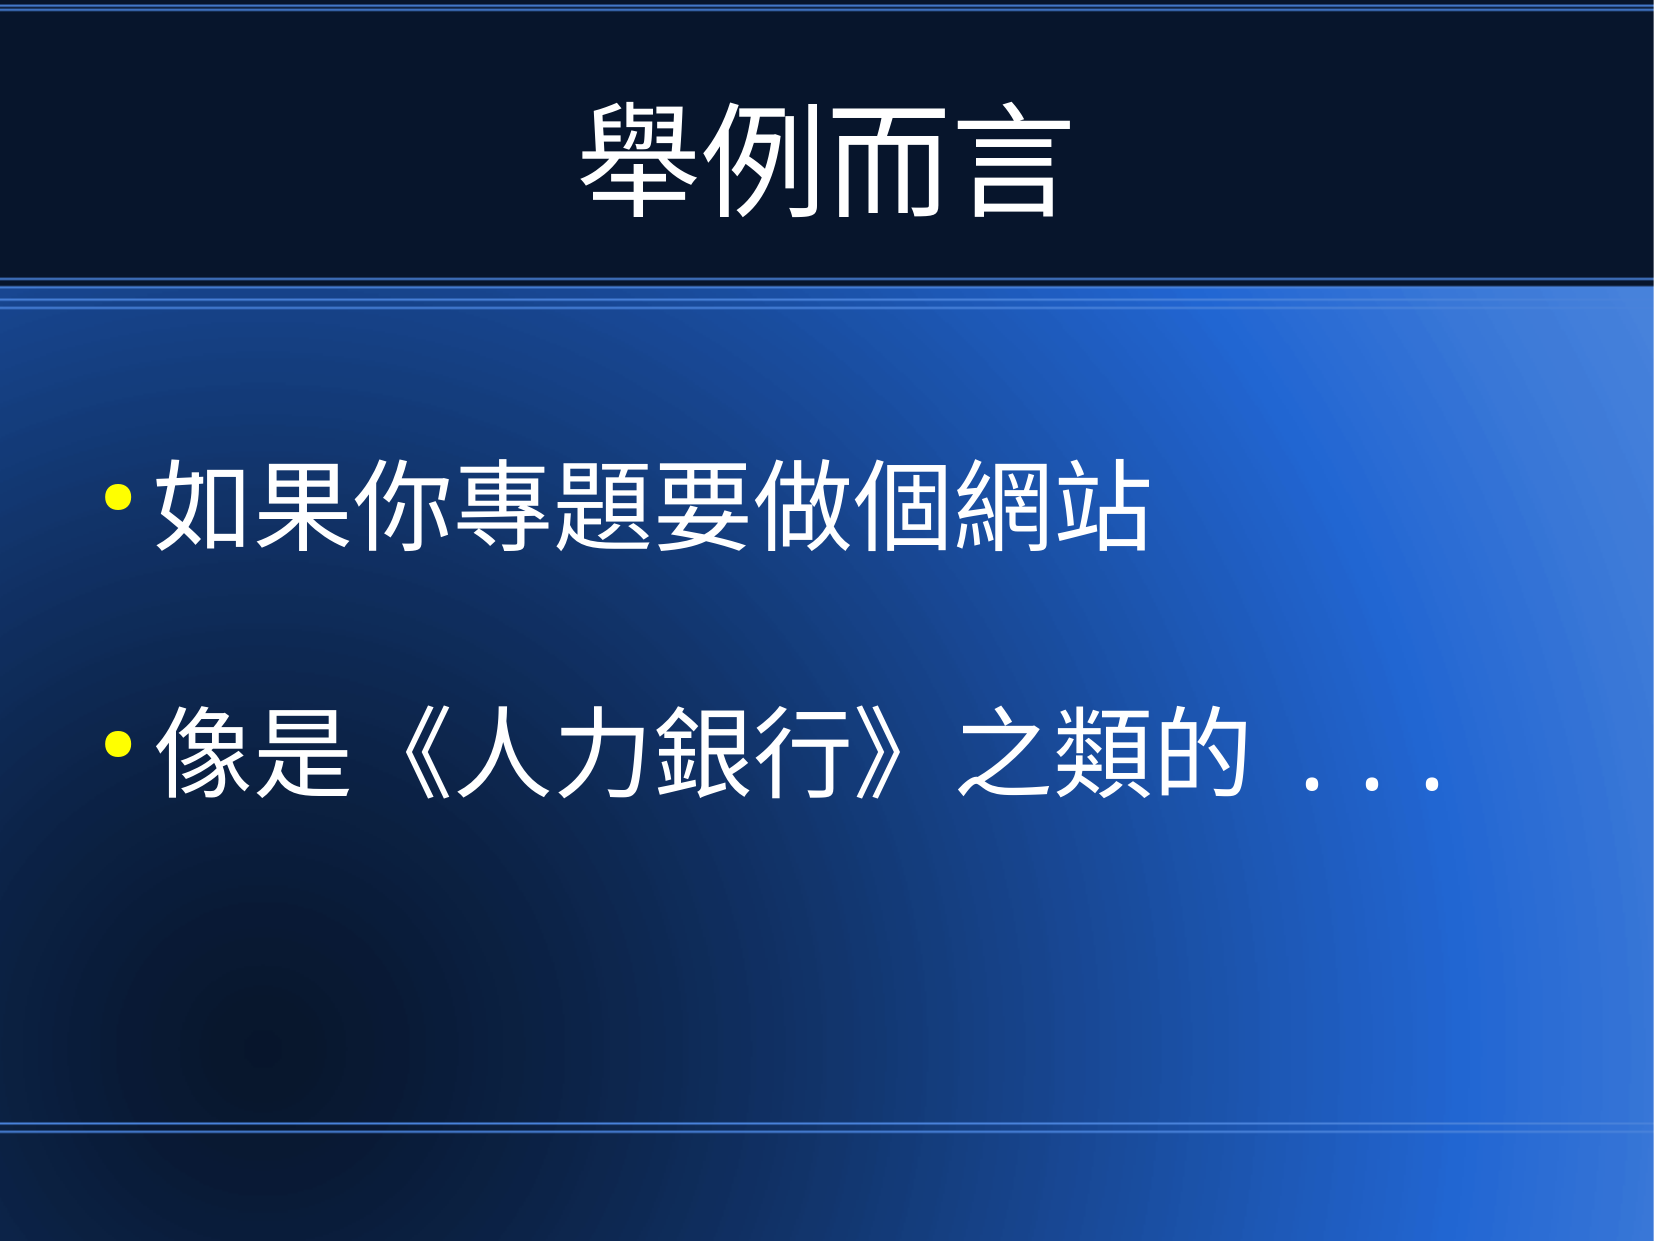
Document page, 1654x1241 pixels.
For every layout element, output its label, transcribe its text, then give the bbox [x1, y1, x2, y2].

list 如果你專題要做個網站 像是《人力銀行》之類的... [82, 355, 1571, 1241]
title 舉例而言 [82, 49, 1571, 257]
picture [0, 0, 1654, 1241]
